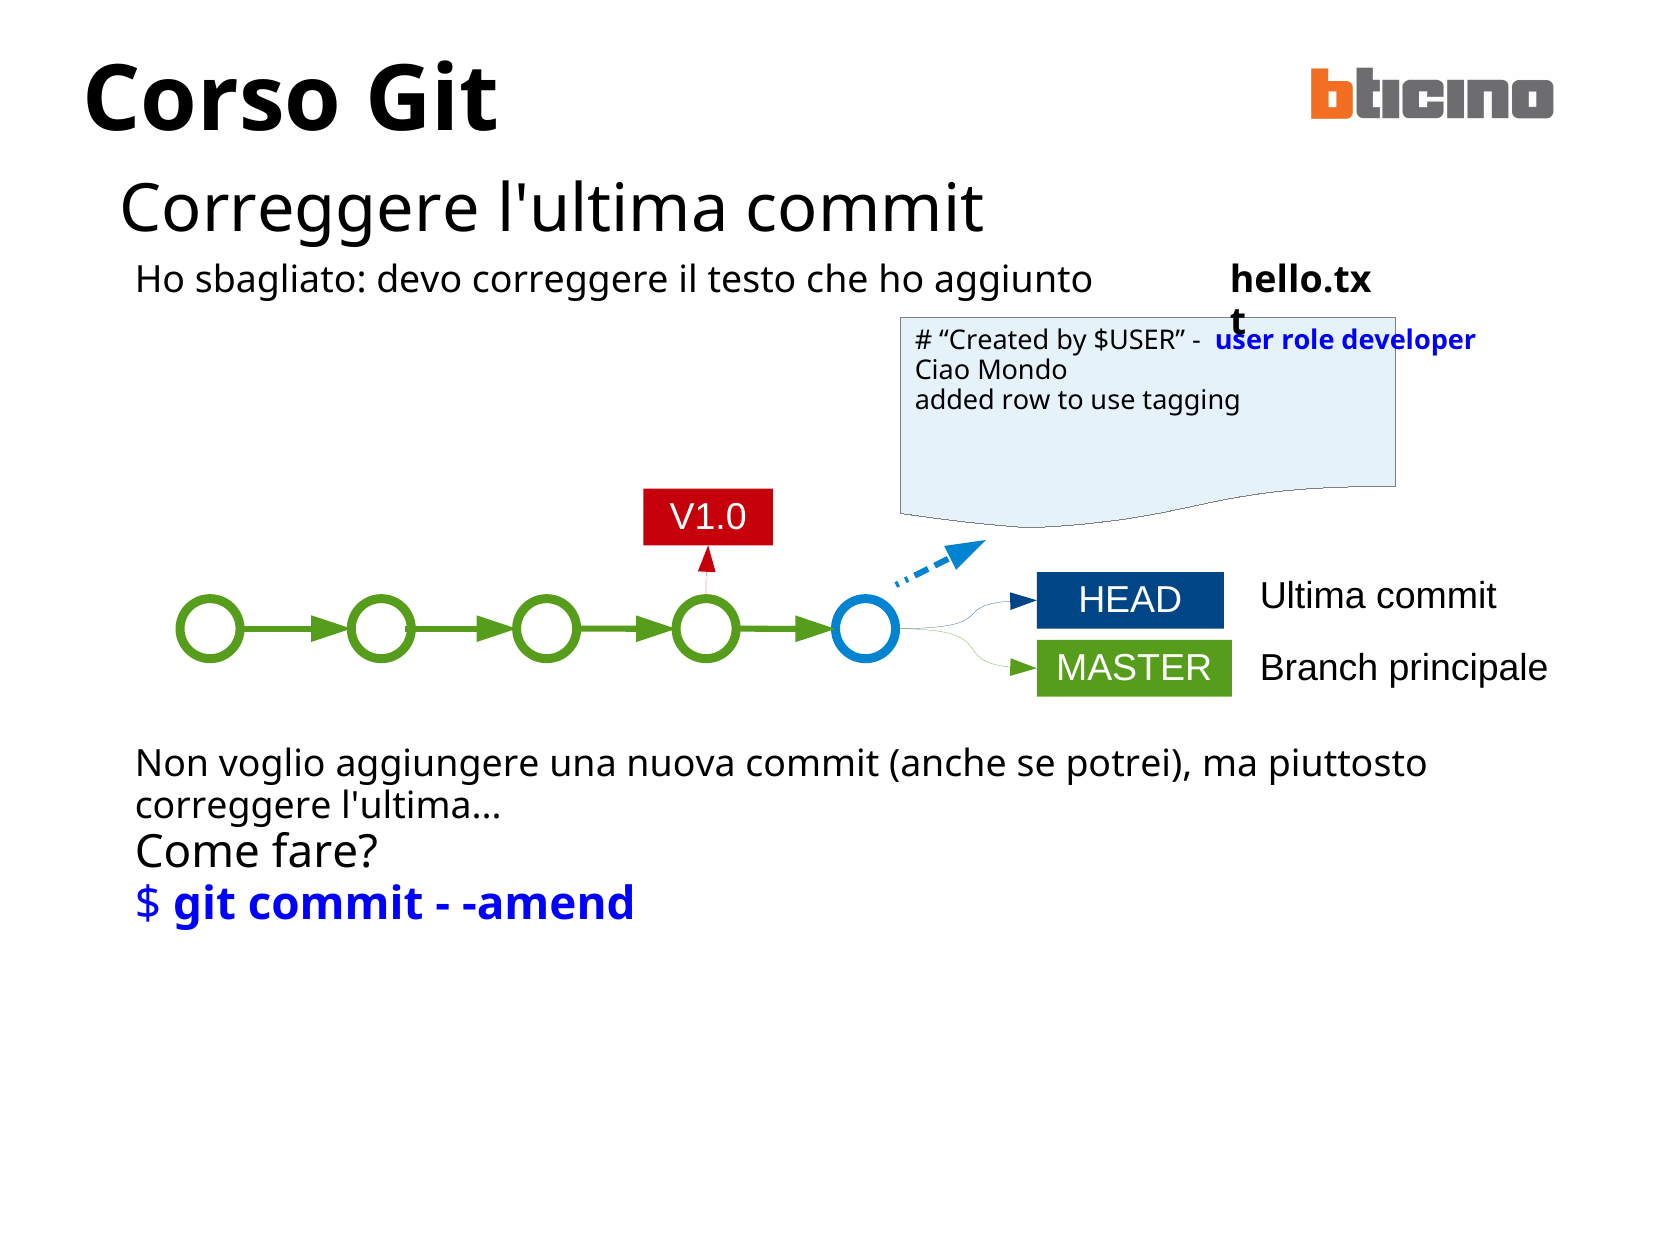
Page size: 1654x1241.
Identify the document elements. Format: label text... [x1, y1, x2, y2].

text_box # “Created by $USER” - user role developer Ciao Mondo added row to use tagging [900, 318, 1396, 528]
text_box Correggere l'ultima commit [105, 165, 1576, 256]
text_box Branch principale [1245, 639, 1576, 697]
title Corso Git [82, 48, 1570, 151]
text_box Non voglio aggiungere una nuova commit (anche se potrei), ma piuttosto correggere l'ultima... Come fare? $ git commit - -amend [120, 736, 1486, 895]
text_box MASTER [1036, 639, 1232, 697]
text_box HEAD [1036, 572, 1224, 629]
text_box V1.0 [643, 488, 773, 546]
text_box Ultima commit [1245, 567, 1546, 628]
text_box Ho sbagliato: devo correggere il testo che ho aggiunto [120, 251, 1486, 318]
